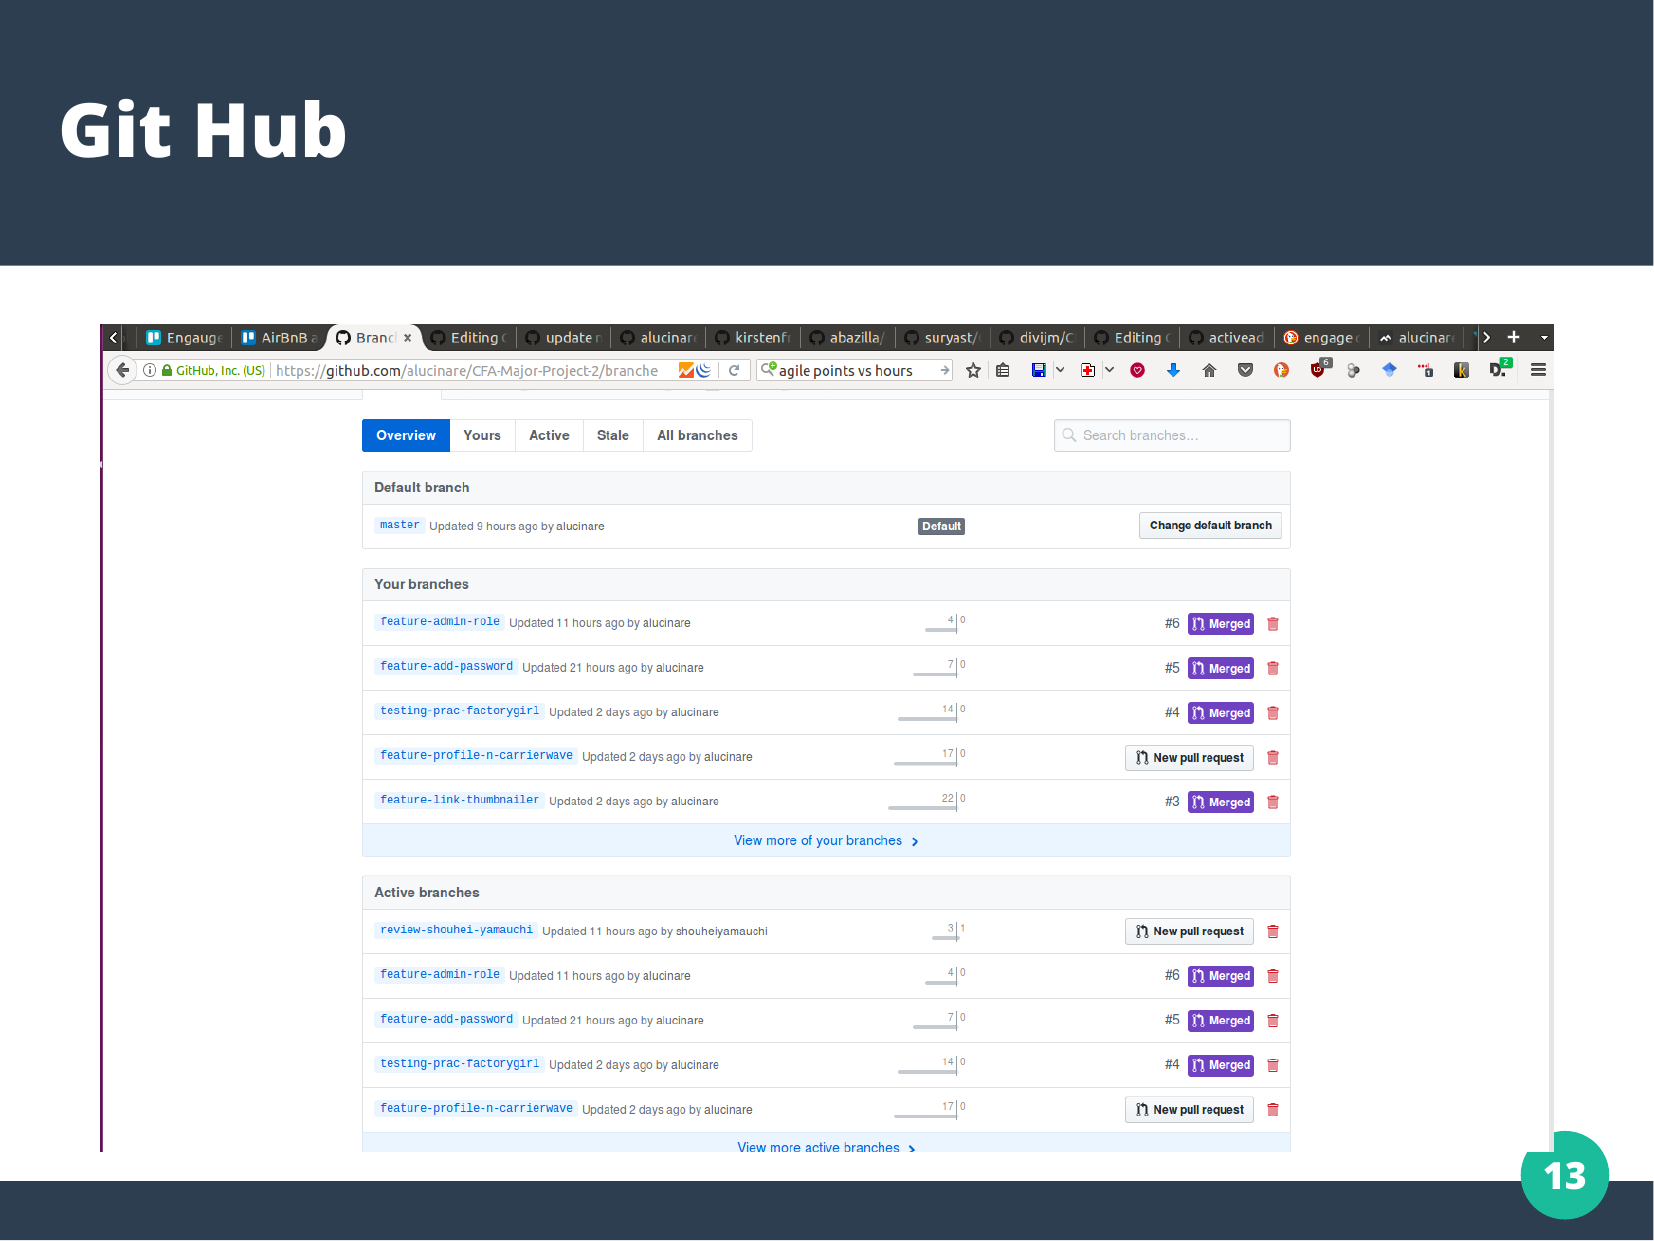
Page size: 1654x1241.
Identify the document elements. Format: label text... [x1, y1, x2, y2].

title Git Hub [59, 49, 1595, 207]
picture [100, 324, 1554, 1152]
